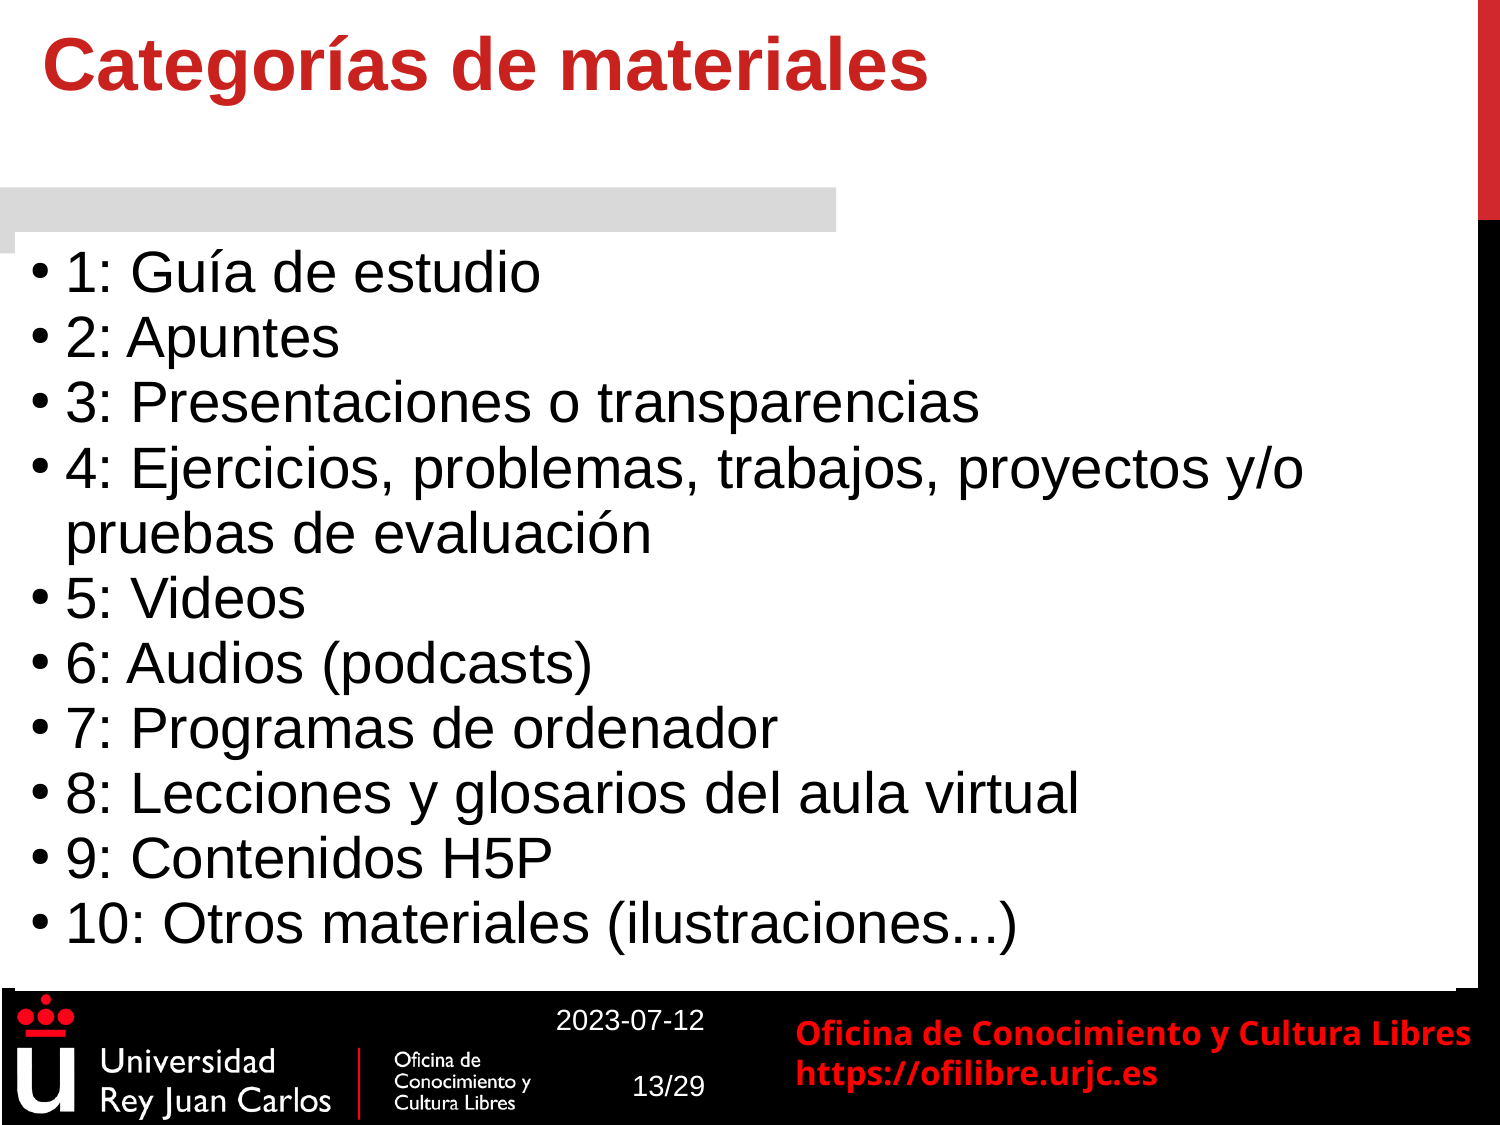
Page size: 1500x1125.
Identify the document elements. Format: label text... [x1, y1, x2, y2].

title [75, 7, 1425, 196]
text_box Categorías de materiales [27, 15, 1381, 199]
picture [17, 994, 531, 1120]
text_box 1: Guía de estudio 2: Apuntes 3: Presentaciones o transparencias 4: Ejercicios, problemas, trabajos, proyectos y/o pruebas de evaluación 5: Videos 6: Audios (podcasts) 7: Programas de ordenador 8: Lecciones y glosarios del aula virtual 9: Contenidos H5P 10: Otros materiales (ilustraciones...) [15, 232, 1456, 991]
